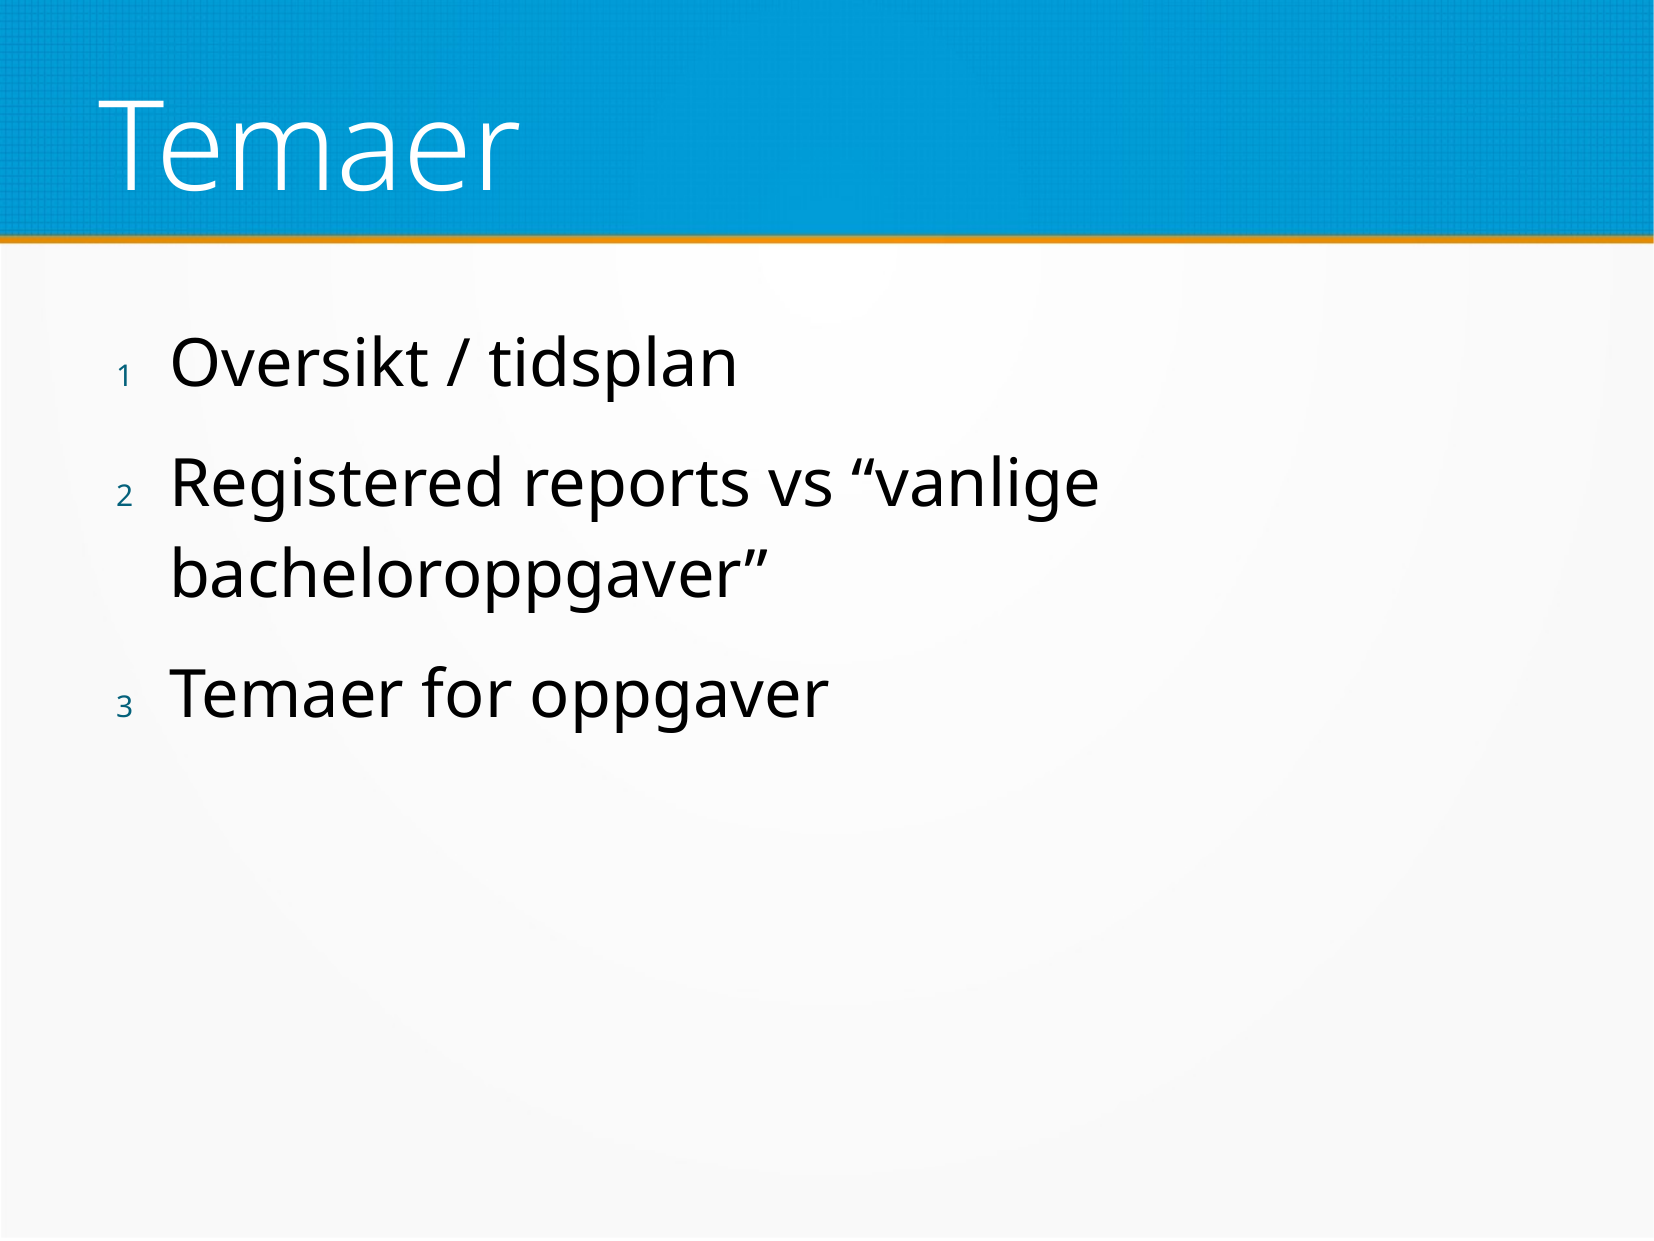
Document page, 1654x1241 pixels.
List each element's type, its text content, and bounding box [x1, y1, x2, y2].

list Oversikt / tidsplan Registered reports vs “vanlige bacheloroppgaver” Temaer for oppgaver [98, 315, 1512, 1081]
picture [0, 233, 1654, 1241]
title Temaer [98, 19, 1654, 227]
